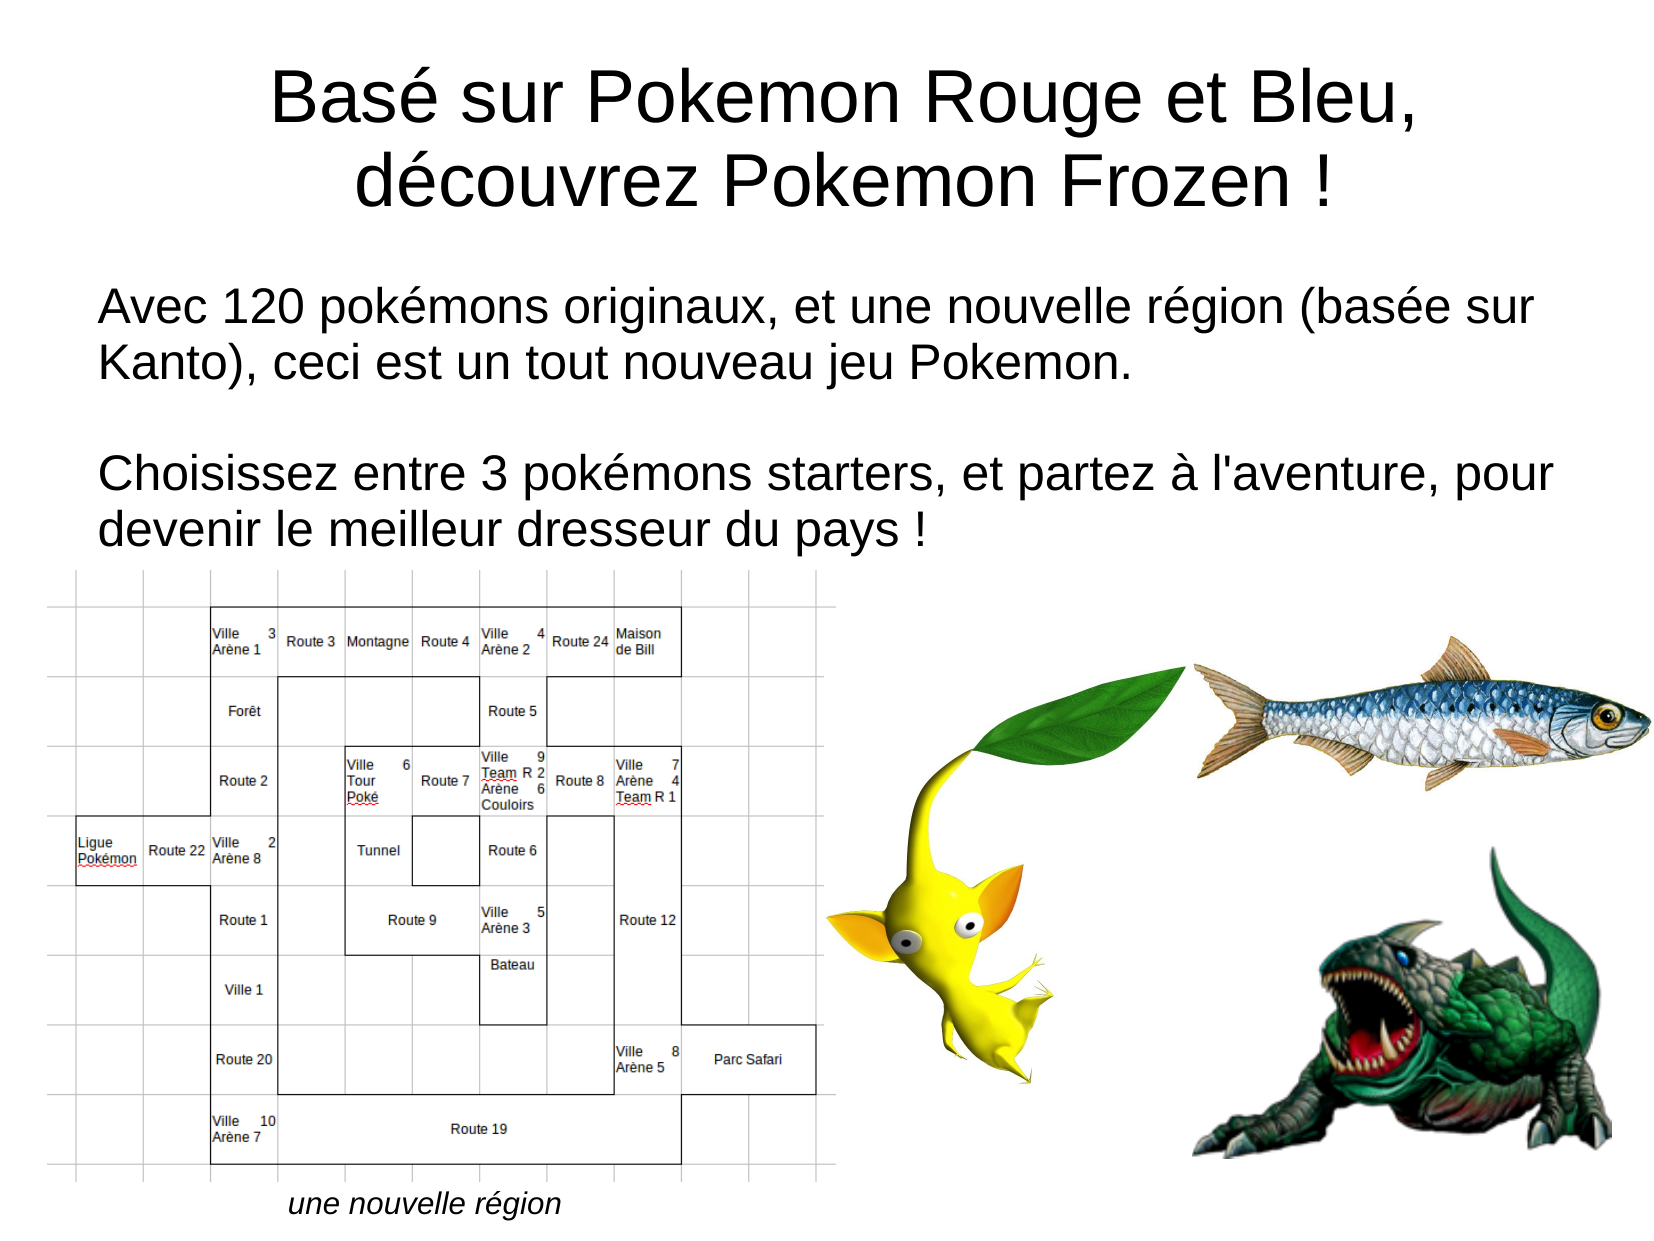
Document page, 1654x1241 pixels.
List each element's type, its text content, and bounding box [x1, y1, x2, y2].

picture [47, 539, 1654, 1182]
text_box Basé sur Pokemon Rouge et Bleu, découvrez Pokemon Frozen ! Avec 120 pokémons originaux, et une nouvelle région (basée sur Kanto), ceci est un tout nouveau jeu Pokemon. Choisissez entre 3 pokémons starters, et partez à l'aventure, pour devenir le meilleur dresseur du pays ! [82, 47, 1607, 568]
text_box une nouvelle région [82, 1178, 768, 1229]
